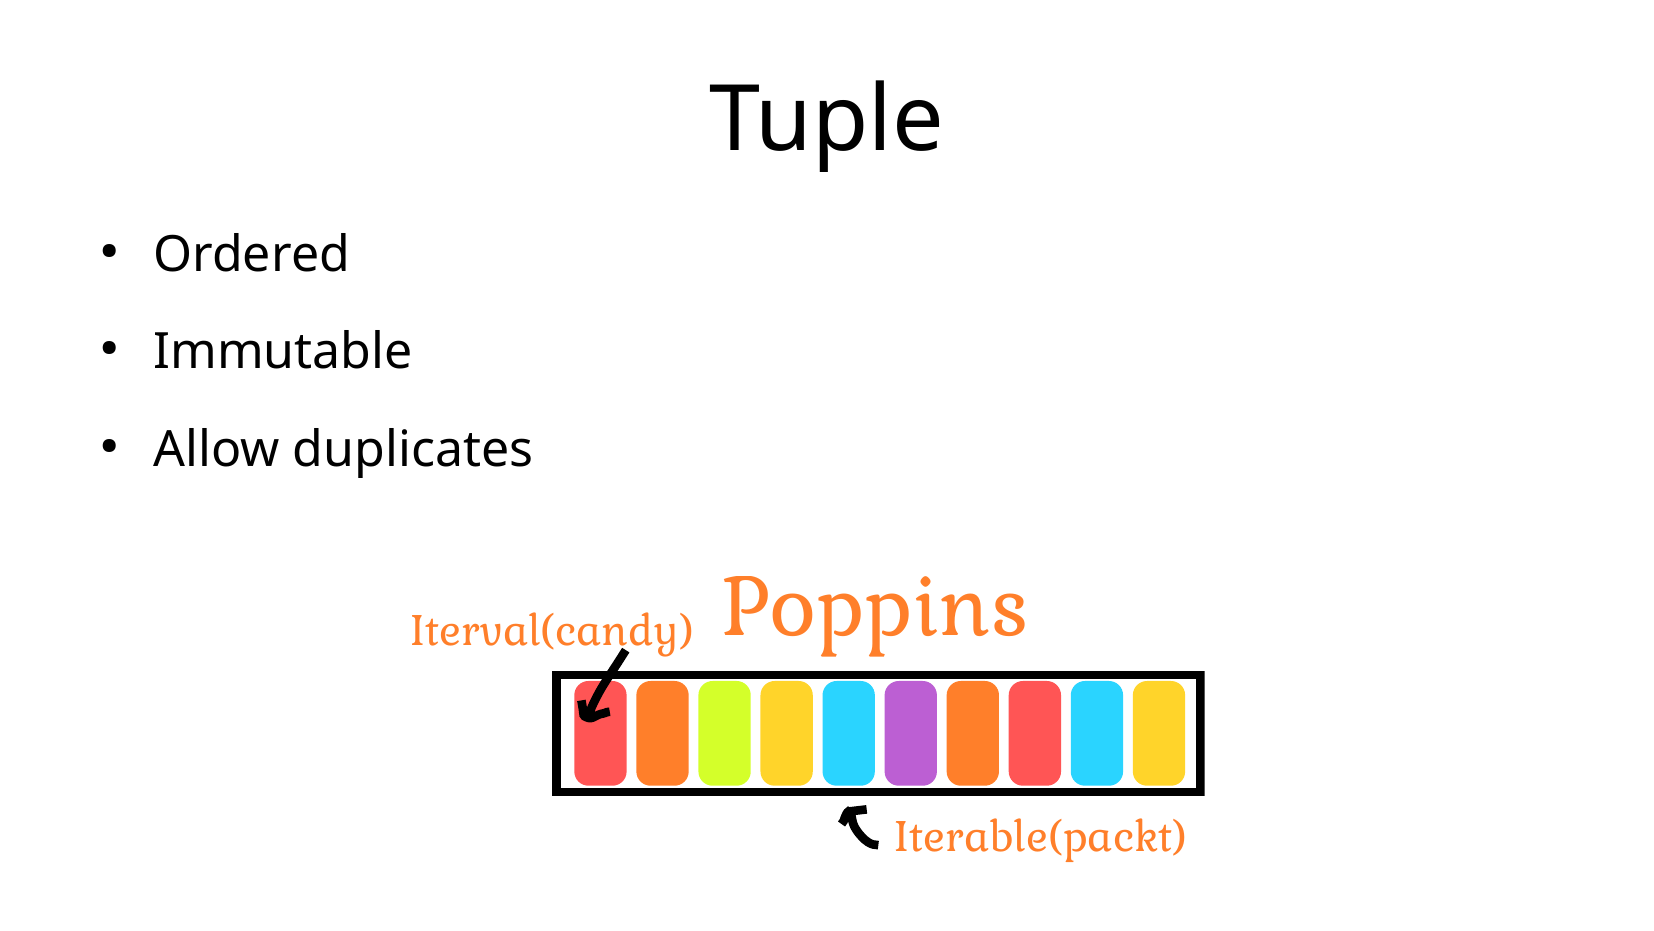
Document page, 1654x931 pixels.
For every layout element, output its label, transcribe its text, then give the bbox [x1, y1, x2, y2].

picture [412, 576, 1205, 863]
list Ordered Immutable Allow duplicates [82, 217, 1571, 758]
title Tuple [82, 37, 1571, 193]
